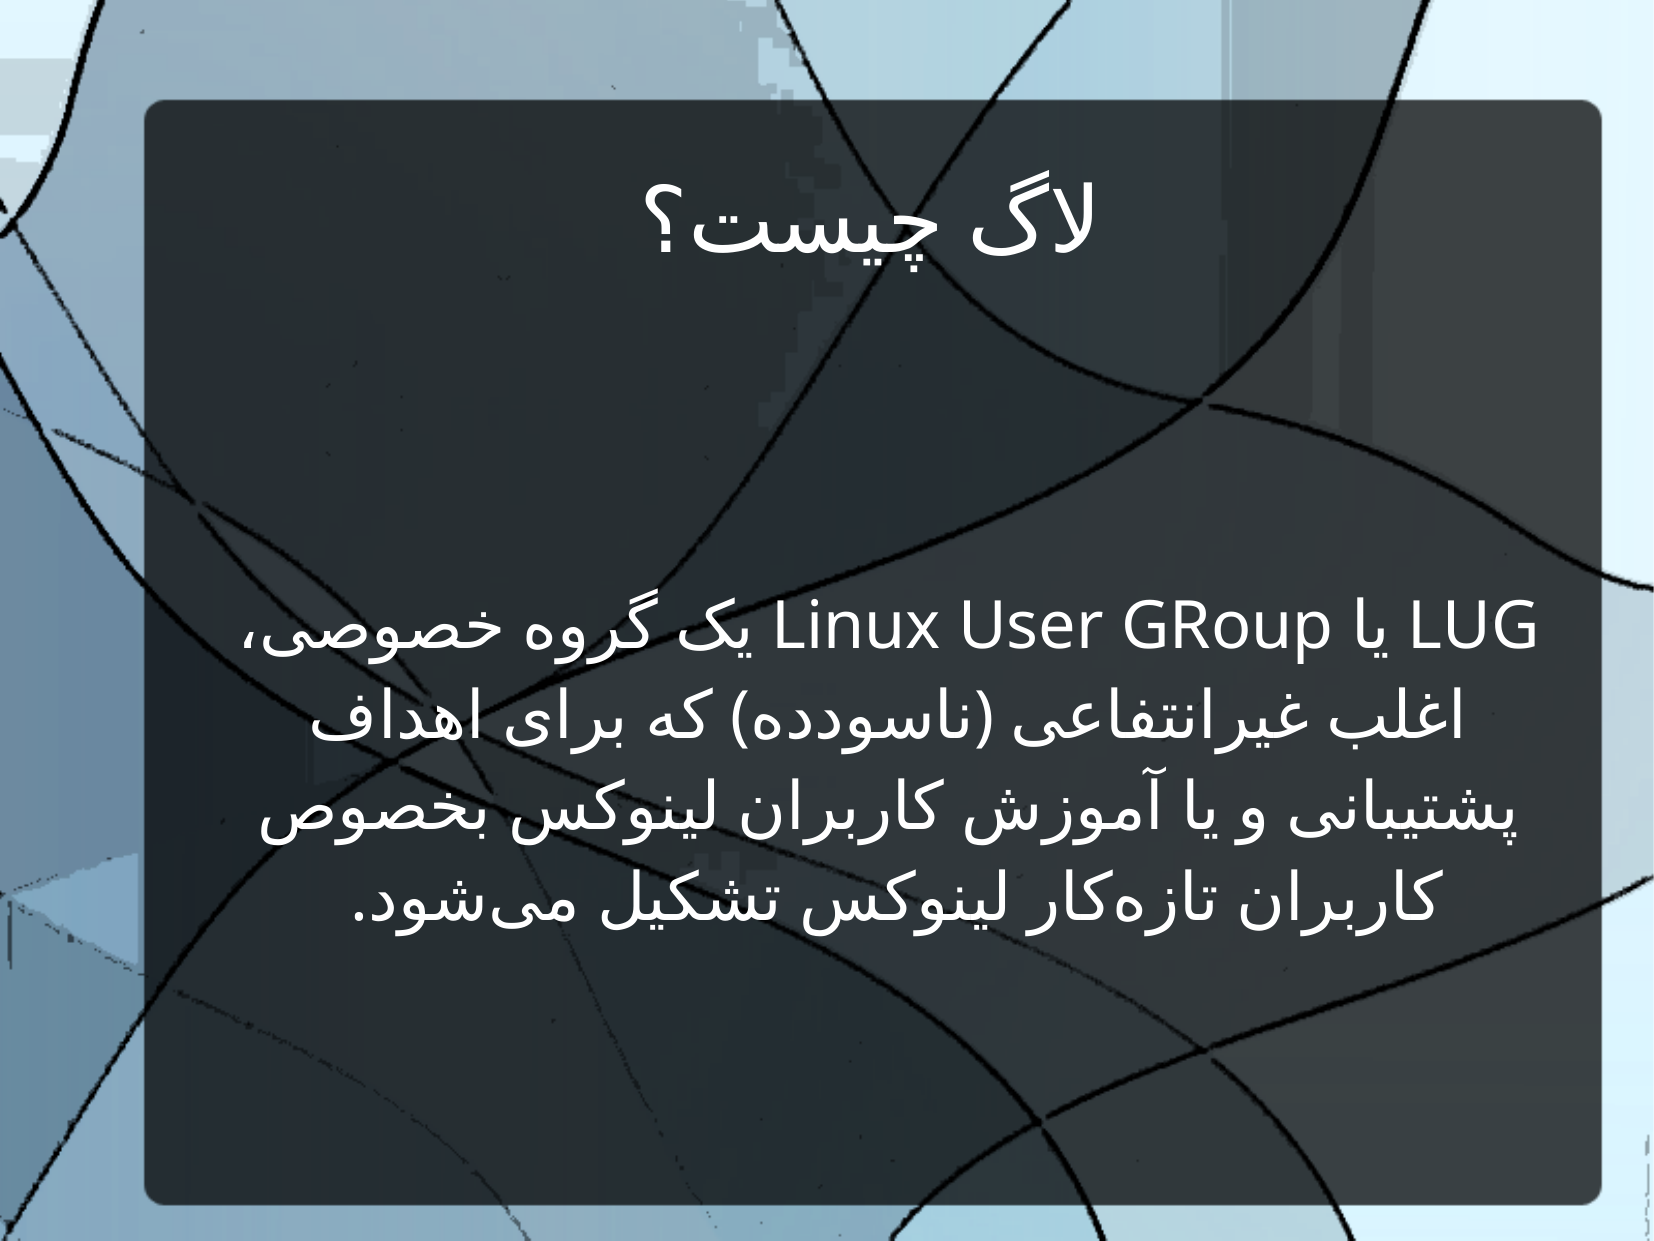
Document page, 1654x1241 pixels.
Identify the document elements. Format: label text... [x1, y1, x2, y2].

title لاگ چیست؟ [159, 115, 1583, 318]
picture [0, 0, 1654, 1241]
subtitle LUG یا Linux User GRoup یک گروه خصوصی، اغلب غیرانتفاعی (ناسودده) که برای اهداف پشتیبانی و یا آموزش کاربران لینوکس بخصوص کاربران تازه‌کار لینوکس تشکیل می‌شود. [206, 356, 1571, 1161]
